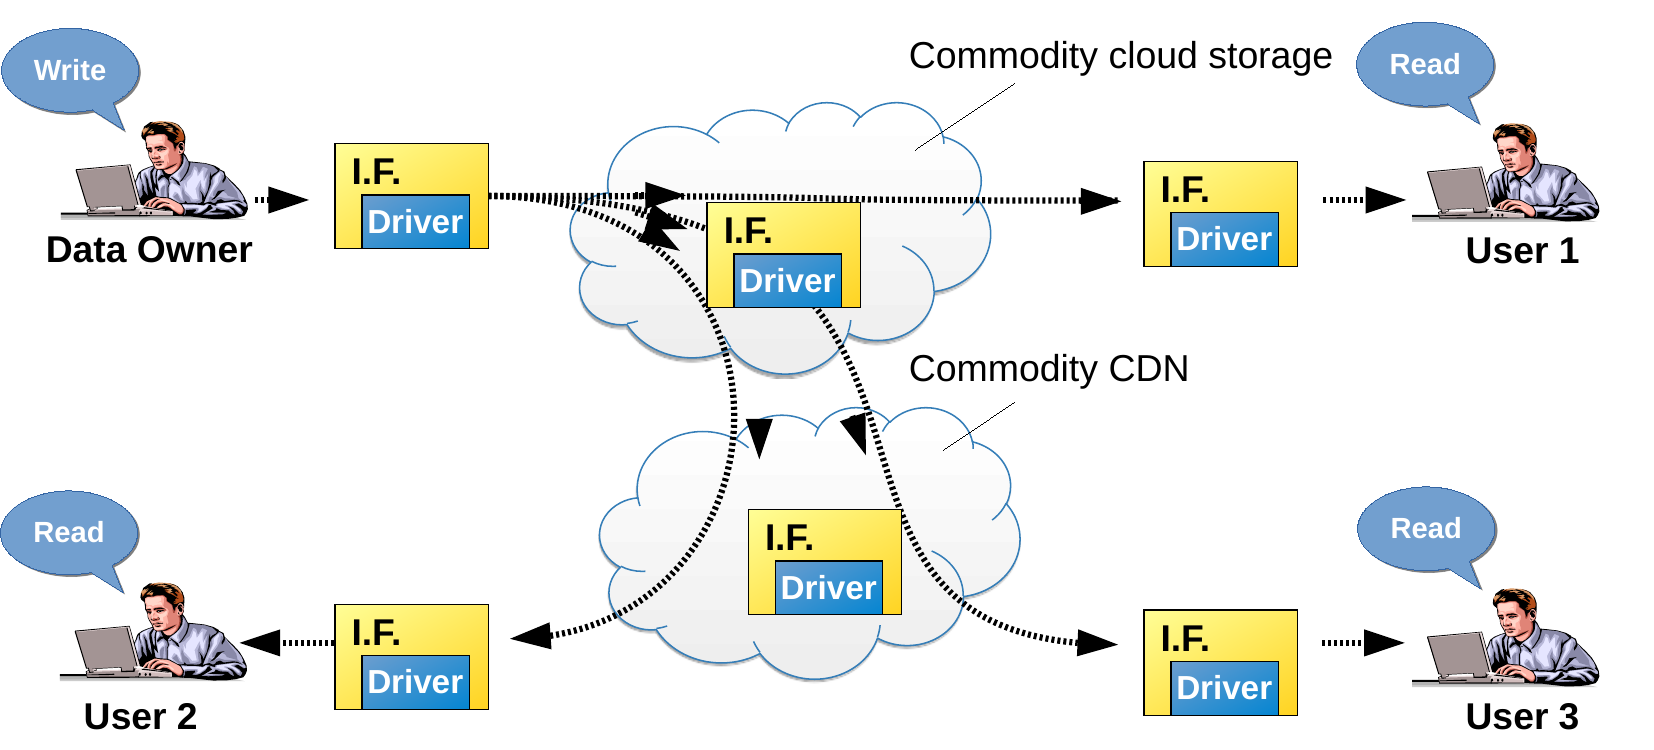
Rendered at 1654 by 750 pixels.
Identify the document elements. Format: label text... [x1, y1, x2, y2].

text_box I.F. [336, 143, 489, 249]
text_box Read [1357, 486, 1495, 589]
text_box User 3 [1450, 688, 1612, 750]
text_box Write [1, 28, 139, 130]
text_box Data Owner [31, 221, 282, 289]
text_box Commodity CDN [894, 339, 1205, 397]
picture [1412, 122, 1601, 223]
picture [59, 581, 249, 683]
text_box I.F. [1145, 161, 1298, 267]
text_box [570, 102, 991, 375]
text_box Commodity cloud storage [894, 26, 1348, 84]
text_box [599, 407, 1021, 680]
picture [1412, 587, 1601, 688]
text_box Read [1356, 22, 1494, 124]
text_box I.F. [336, 604, 489, 710]
picture [60, 120, 250, 221]
text_box Read [0, 490, 138, 593]
text_box I.F. [708, 202, 861, 308]
text_box I.F. [1145, 609, 1298, 716]
text_box I.F. [750, 509, 902, 615]
text_box User 1 [1450, 222, 1612, 316]
text_box User 2 [69, 688, 230, 750]
